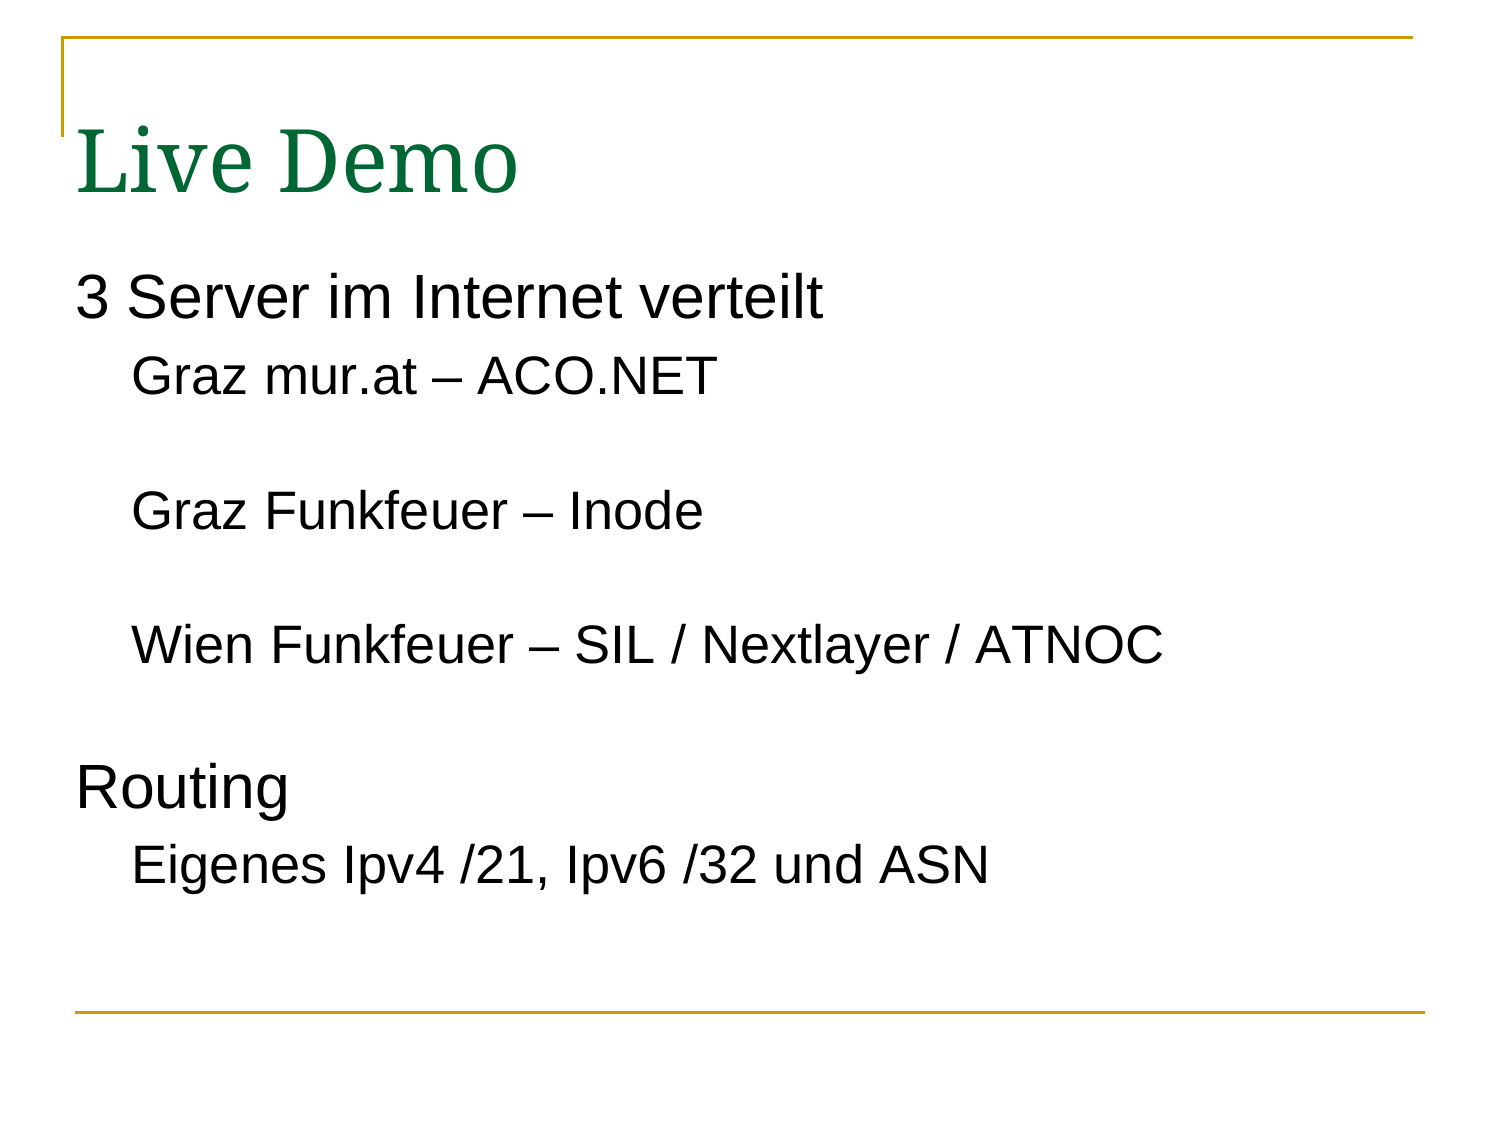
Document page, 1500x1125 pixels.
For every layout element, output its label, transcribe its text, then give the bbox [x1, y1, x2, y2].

list 3 Server im Internet verteilt Graz mur.at – ACO.NET Graz Funkfeuer – Inode Wien Funkfeuer – SIL / Nextlayer / ATNOC Routing Eigenes Ipv4 /21, Ipv6 /32 und ASN [75, 262, 1426, 991]
title Live Demo [75, 52, 1426, 262]
